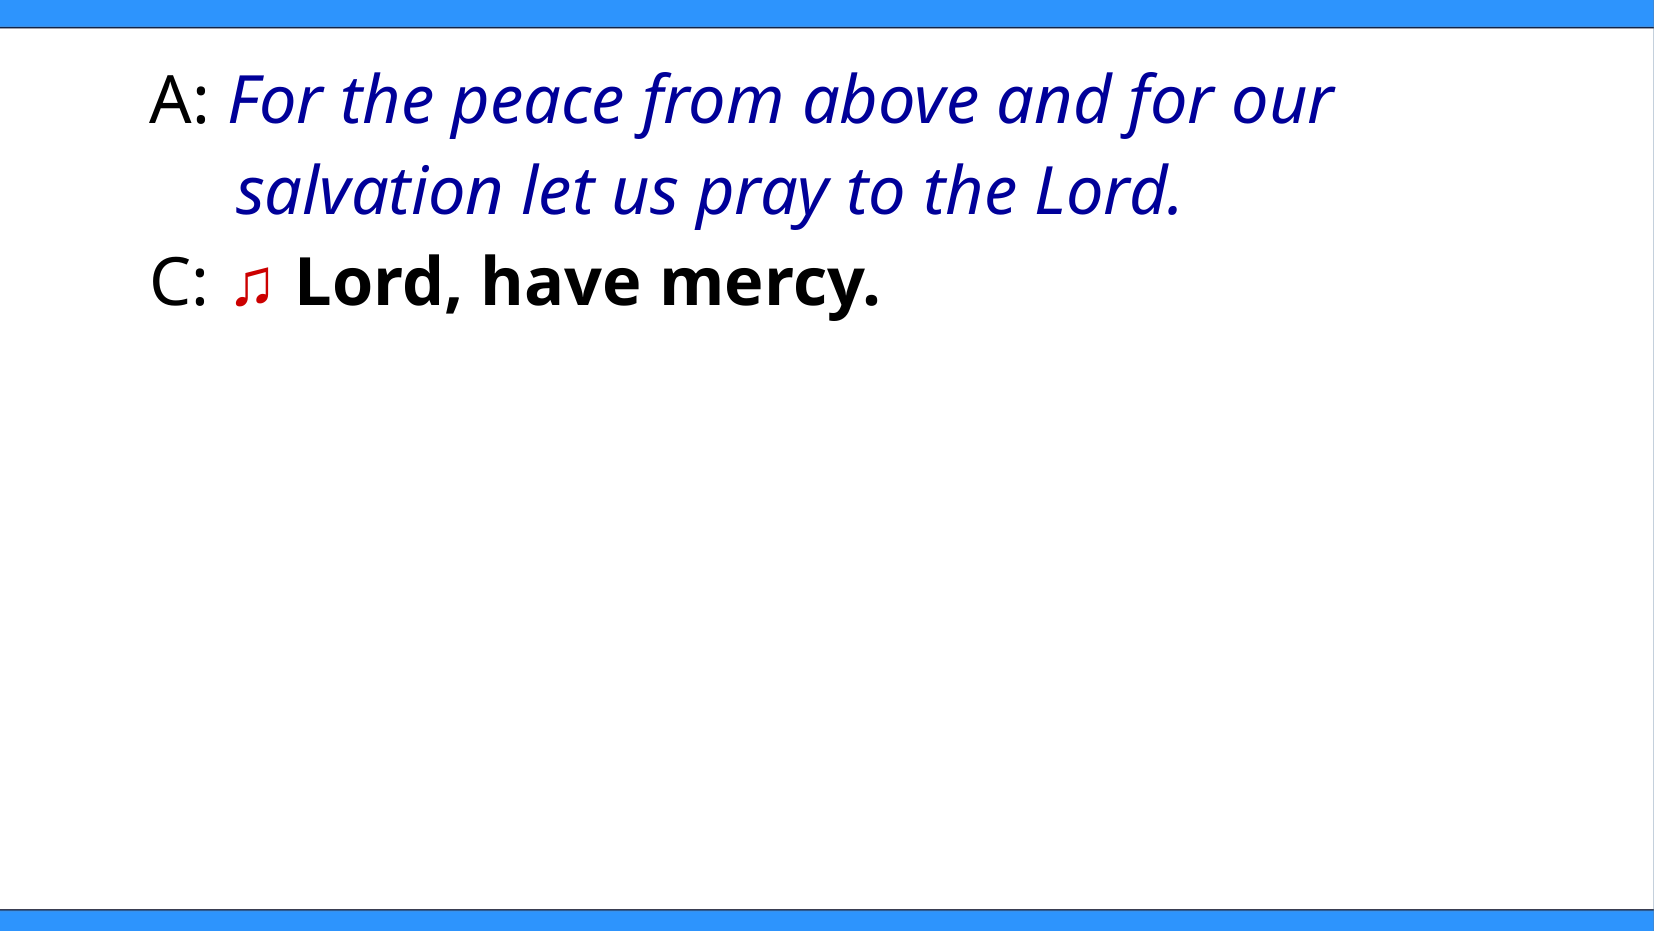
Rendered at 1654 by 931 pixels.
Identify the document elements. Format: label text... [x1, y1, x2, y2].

picture [0, 0, 1654, 931]
text_box A: For the peace from above and for our salvation let us pray to the Lord. C: ♫ Lord, have mercy. [135, 45, 1486, 407]
